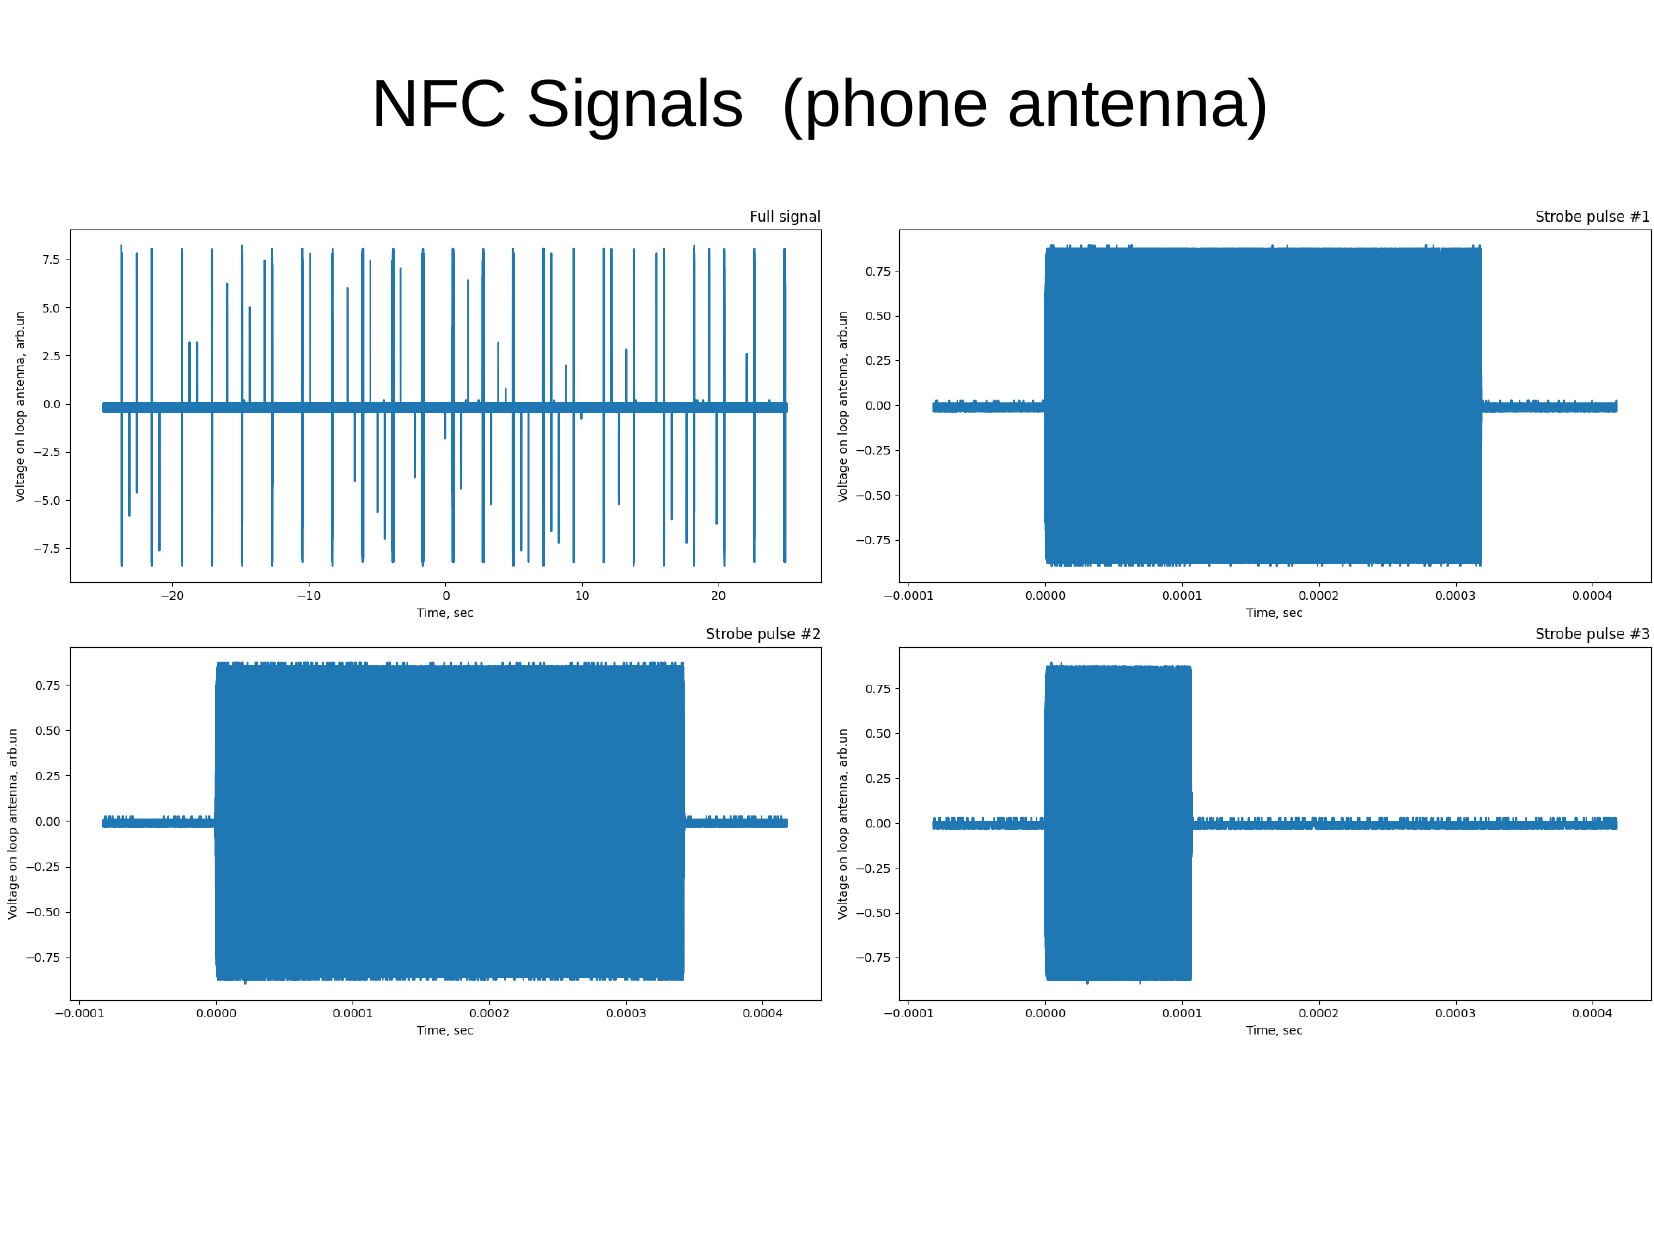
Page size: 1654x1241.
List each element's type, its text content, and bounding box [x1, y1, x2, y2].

title NFC Signals (phone antenna) [76, 0, 1566, 208]
picture [4, 206, 1654, 1040]
